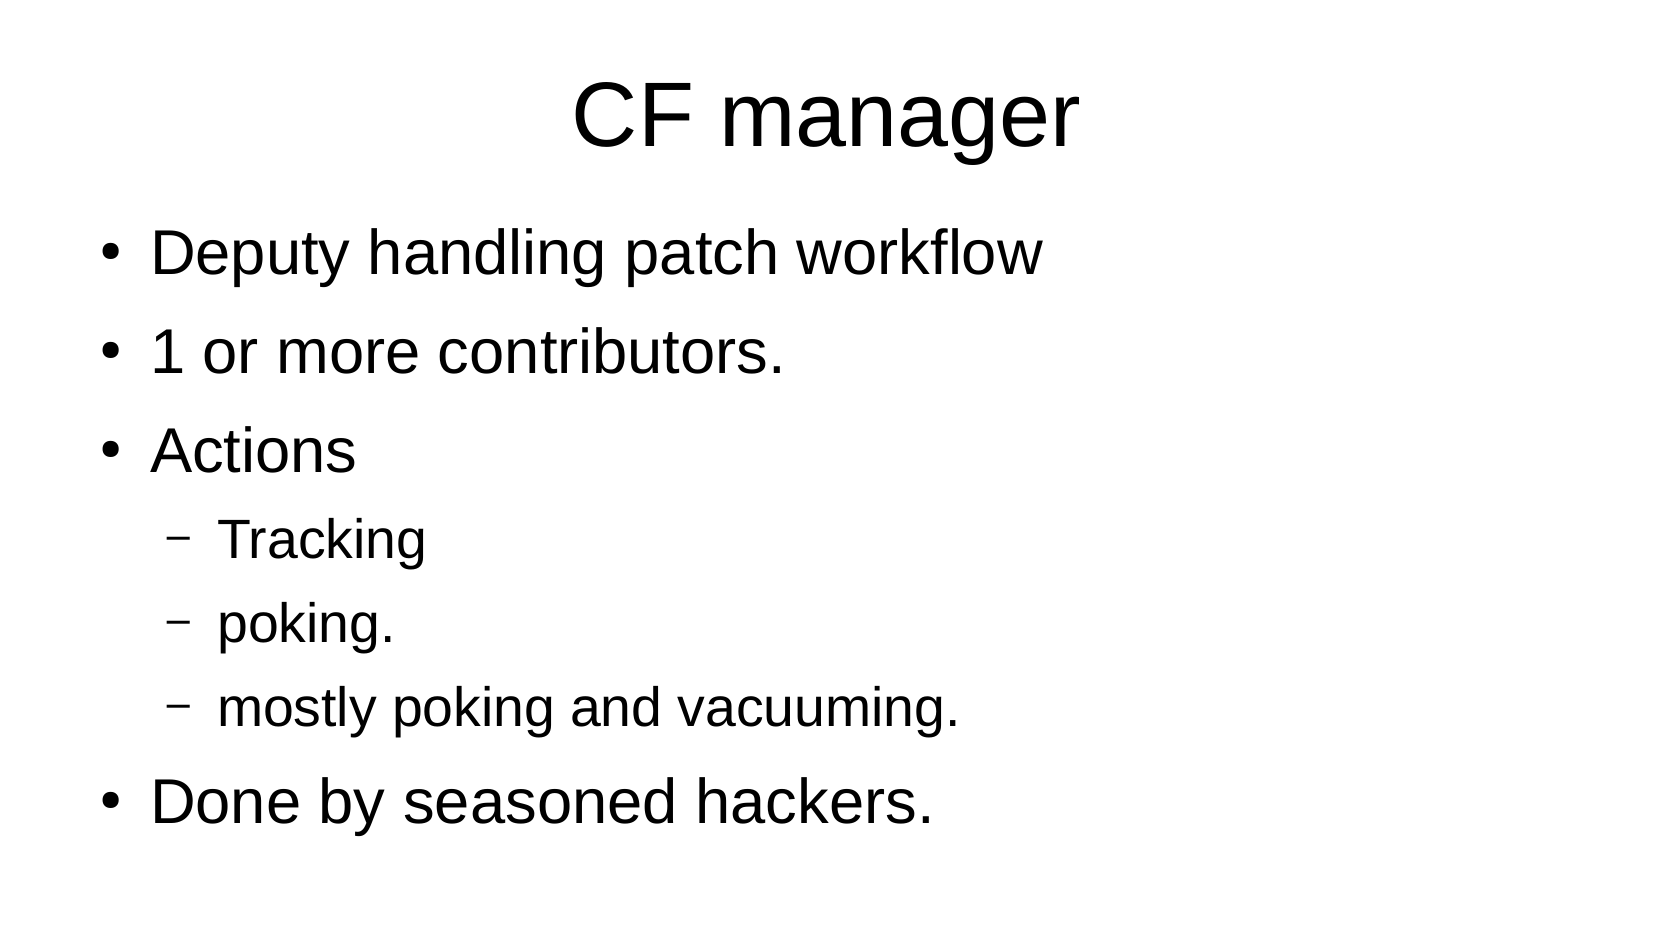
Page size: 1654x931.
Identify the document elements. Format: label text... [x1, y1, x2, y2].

title CF manager [82, 37, 1571, 193]
list Deputy handling patch workflow 1 or more contributors. Actions Tracking poking. mostly poking and vacuuming. Done by seasoned hackers. [82, 217, 1571, 841]
